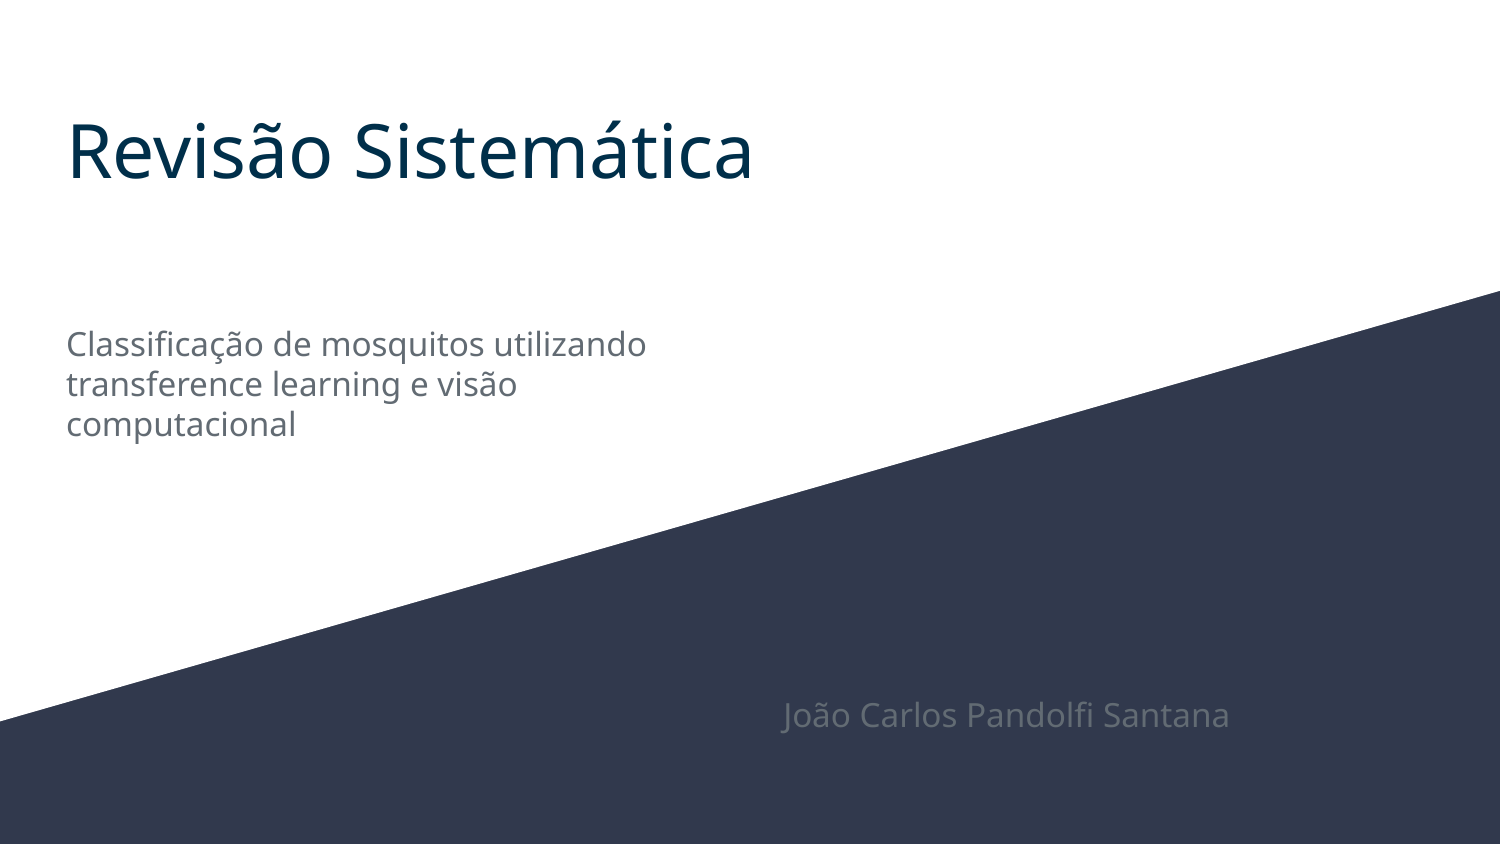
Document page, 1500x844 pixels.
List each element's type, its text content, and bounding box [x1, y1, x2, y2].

subtitle Classificação de mosquitos utilizando transference learning e visão computacional [51, 308, 748, 430]
title Revisão Sistemática [51, 88, 1449, 299]
subtitle João Carlos Pandolfi Santana [768, 679, 1465, 801]
